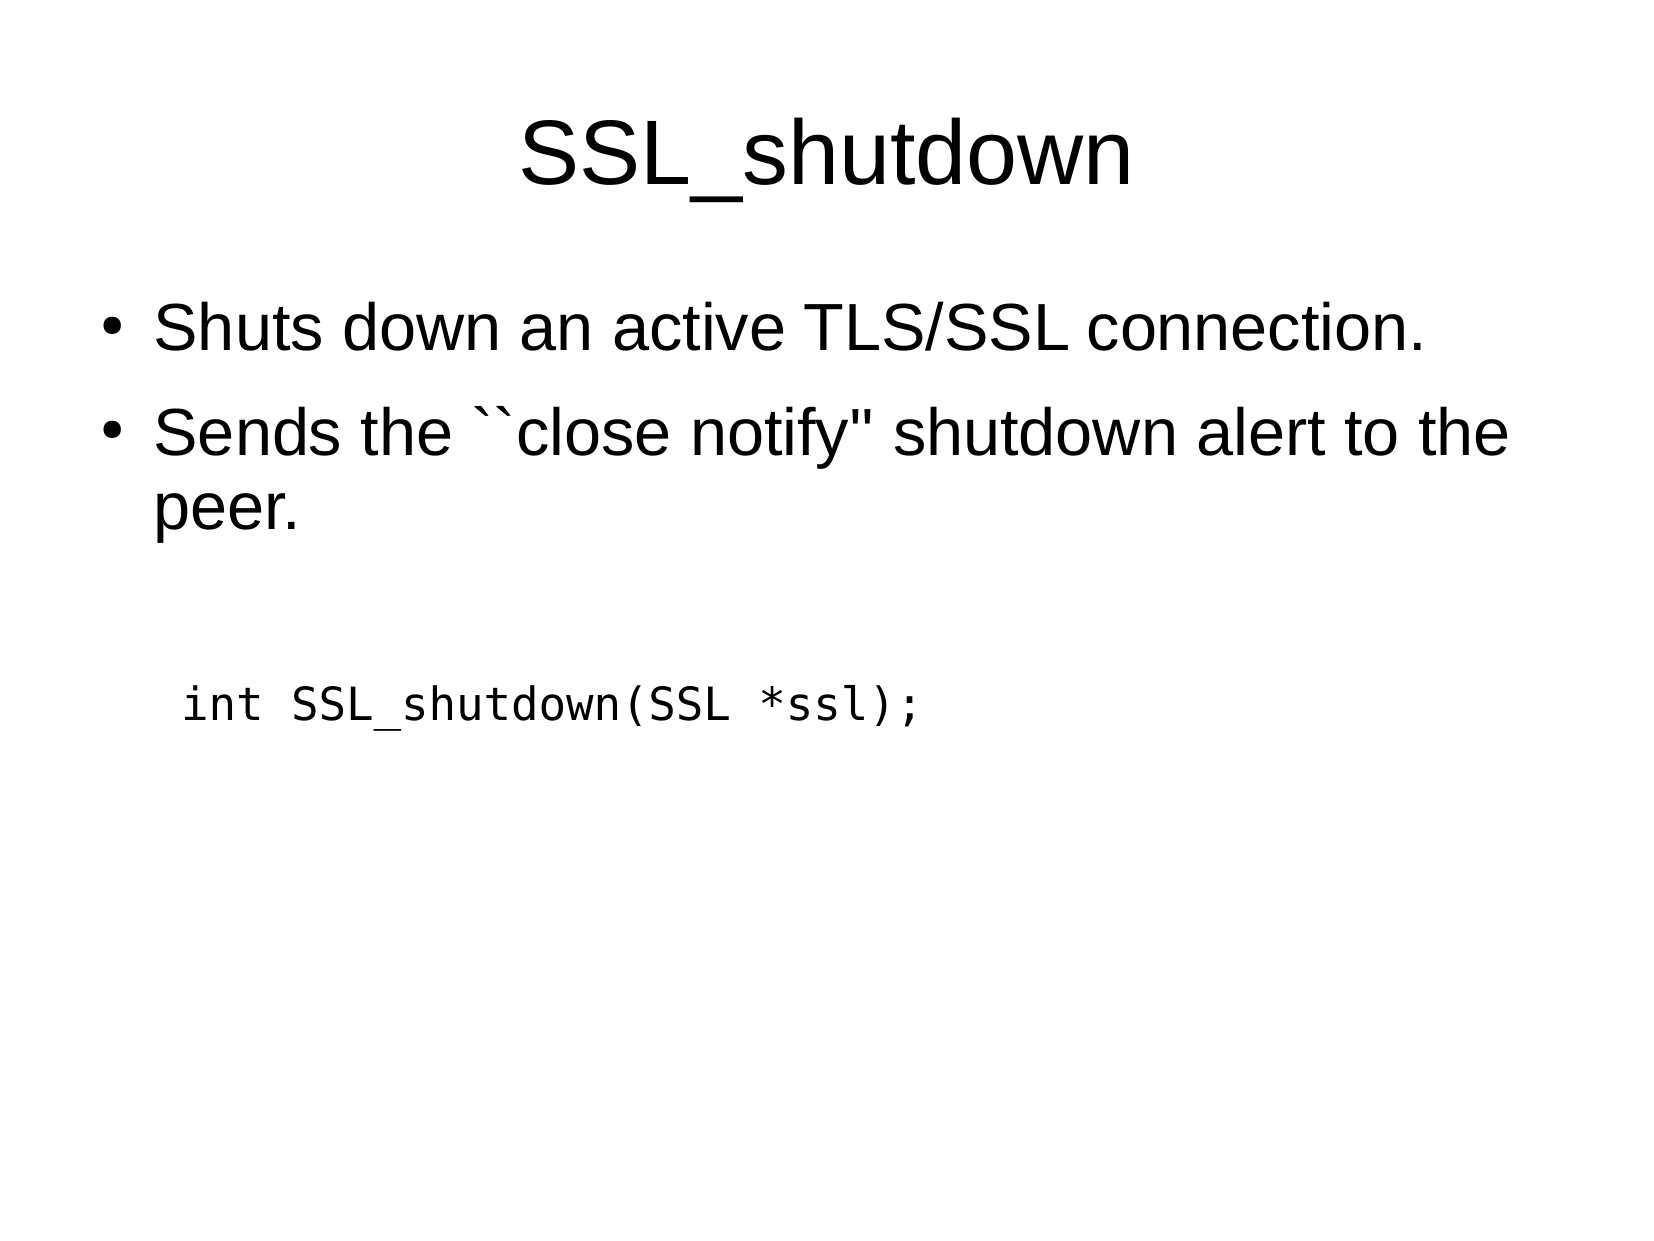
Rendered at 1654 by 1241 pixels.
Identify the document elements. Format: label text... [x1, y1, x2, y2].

list Shuts down an active TLS/SSL connection. Sends the ``close notify'' shutdown alert to the peer. int SSL_shutdown(SSL *ssl); [82, 290, 1571, 1109]
title SSL_shutdown [82, 56, 1571, 250]
